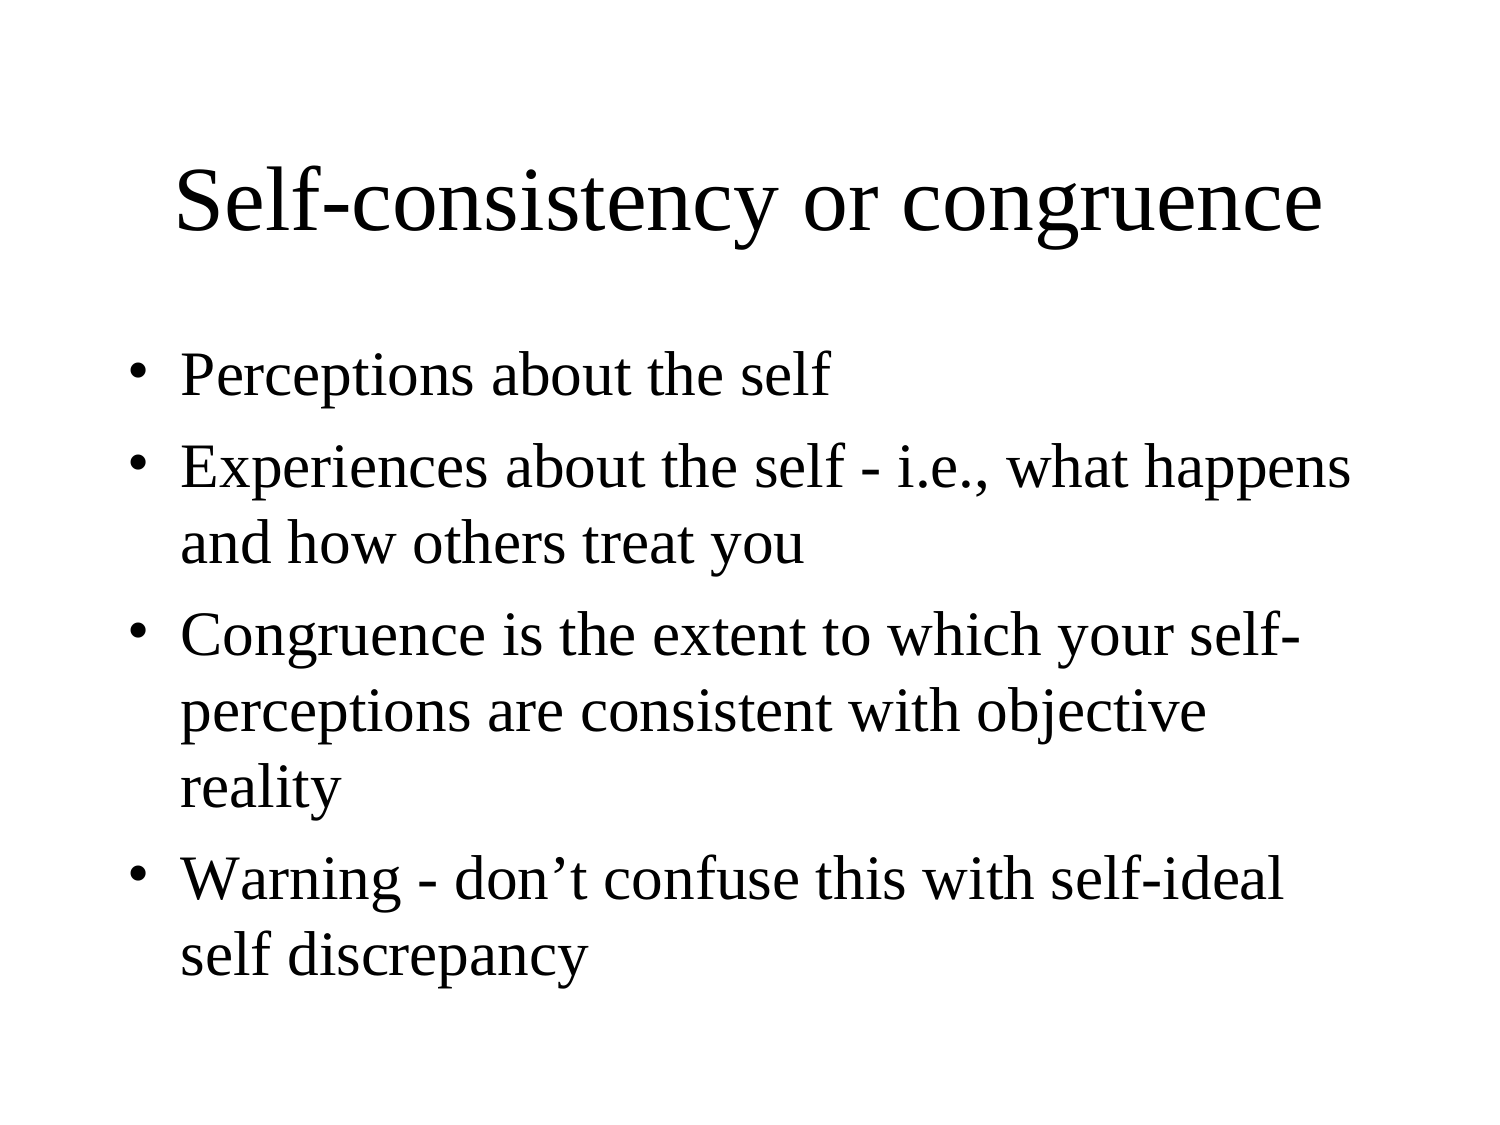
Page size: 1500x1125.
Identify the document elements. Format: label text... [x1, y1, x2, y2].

title Self-consistency or congruence [112, 99, 1388, 288]
list Perceptions about the self Experiences about the self - i.e., what happens and how others treat you Congruence is the extent to which your self-perceptions are consistent with objective reality Warning - don’t confuse this with self-ideal self discrepancy [112, 324, 1388, 1000]
